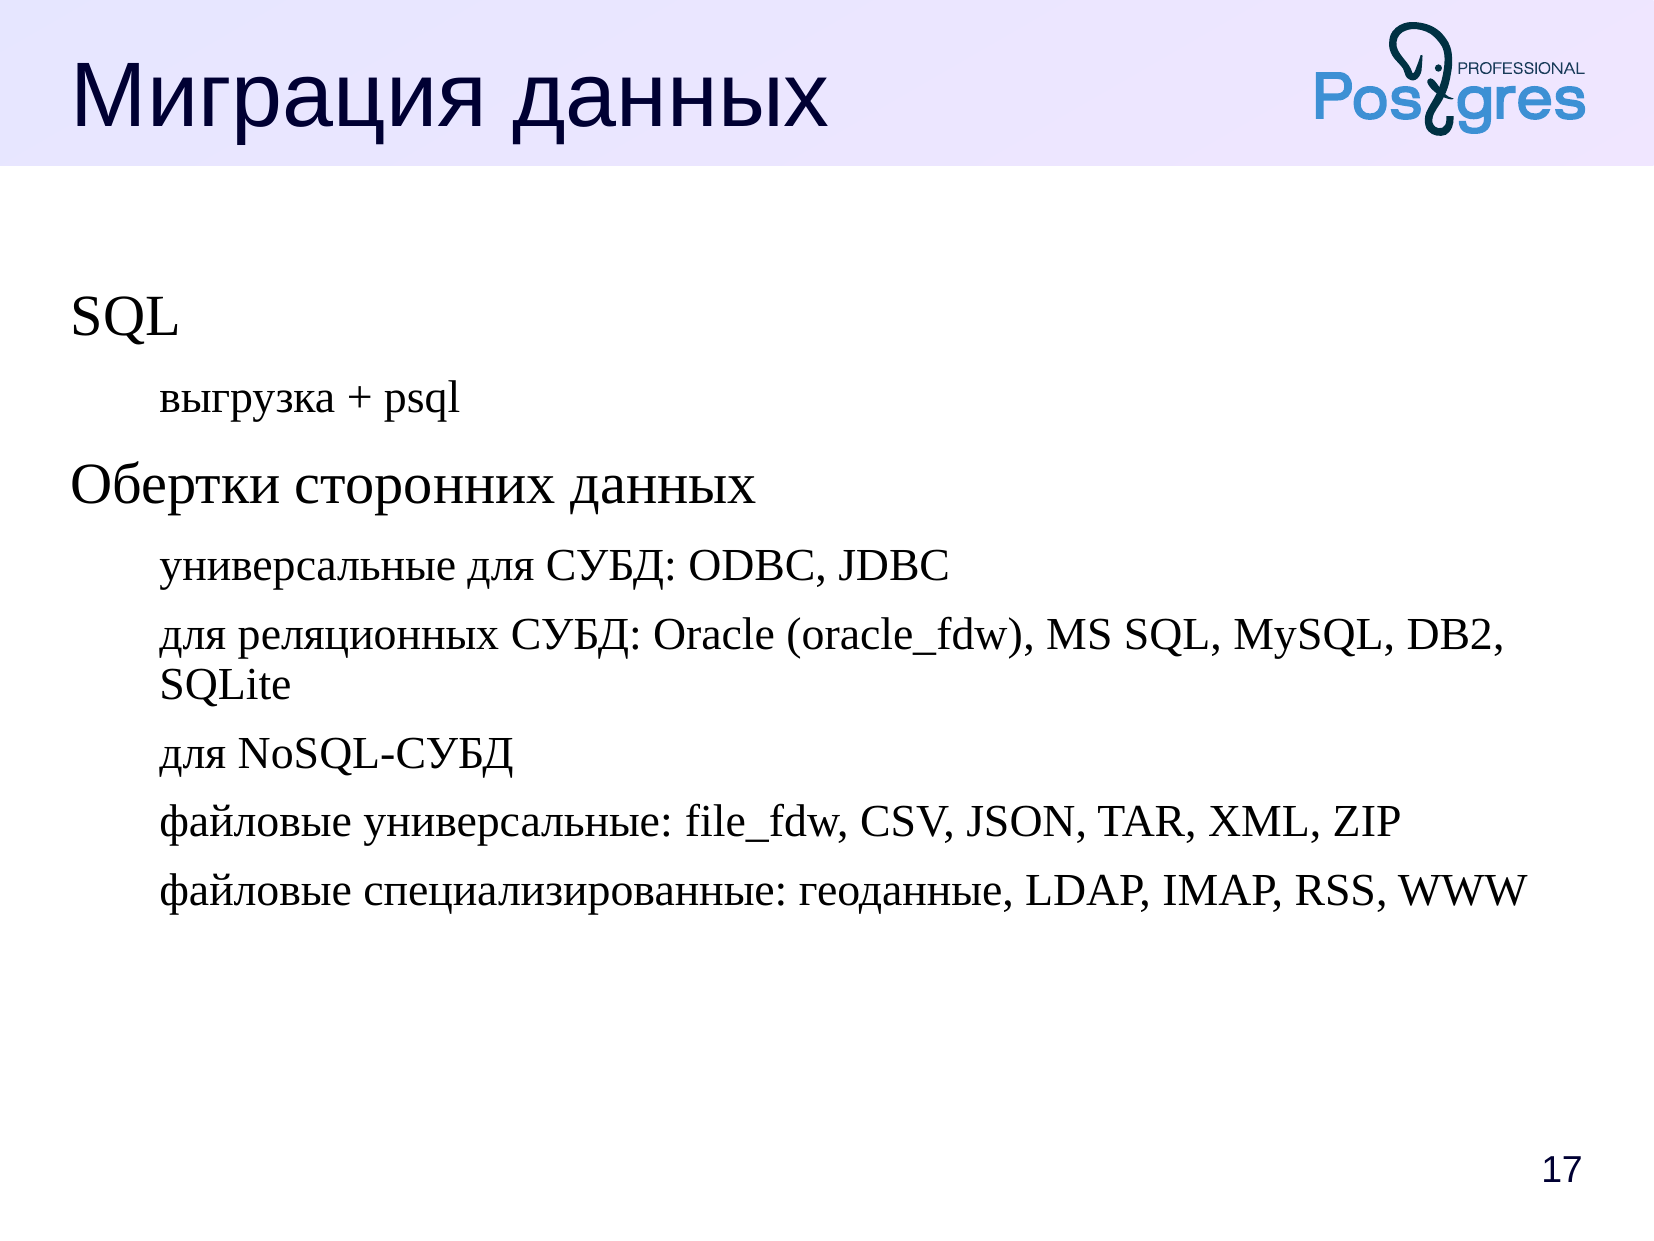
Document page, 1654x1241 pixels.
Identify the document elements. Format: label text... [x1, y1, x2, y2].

list SQL выгрузка + psql Обертки сторонних данных универсальные для СУБД: ODBC, JDBC для реляционных СУБД: Oracle (oracle_fdw), MS SQL, MySQL, DB2, SQLite для NoSQL-СУБД файловые универсальные: file_fdw, CSV, JSON, TAR, XML, ZIP файловые специализированные: геоданные, LDAP, IMAP, RSS, WWW [70, 283, 1583, 1141]
title Миграция данных [70, 43, 1241, 147]
